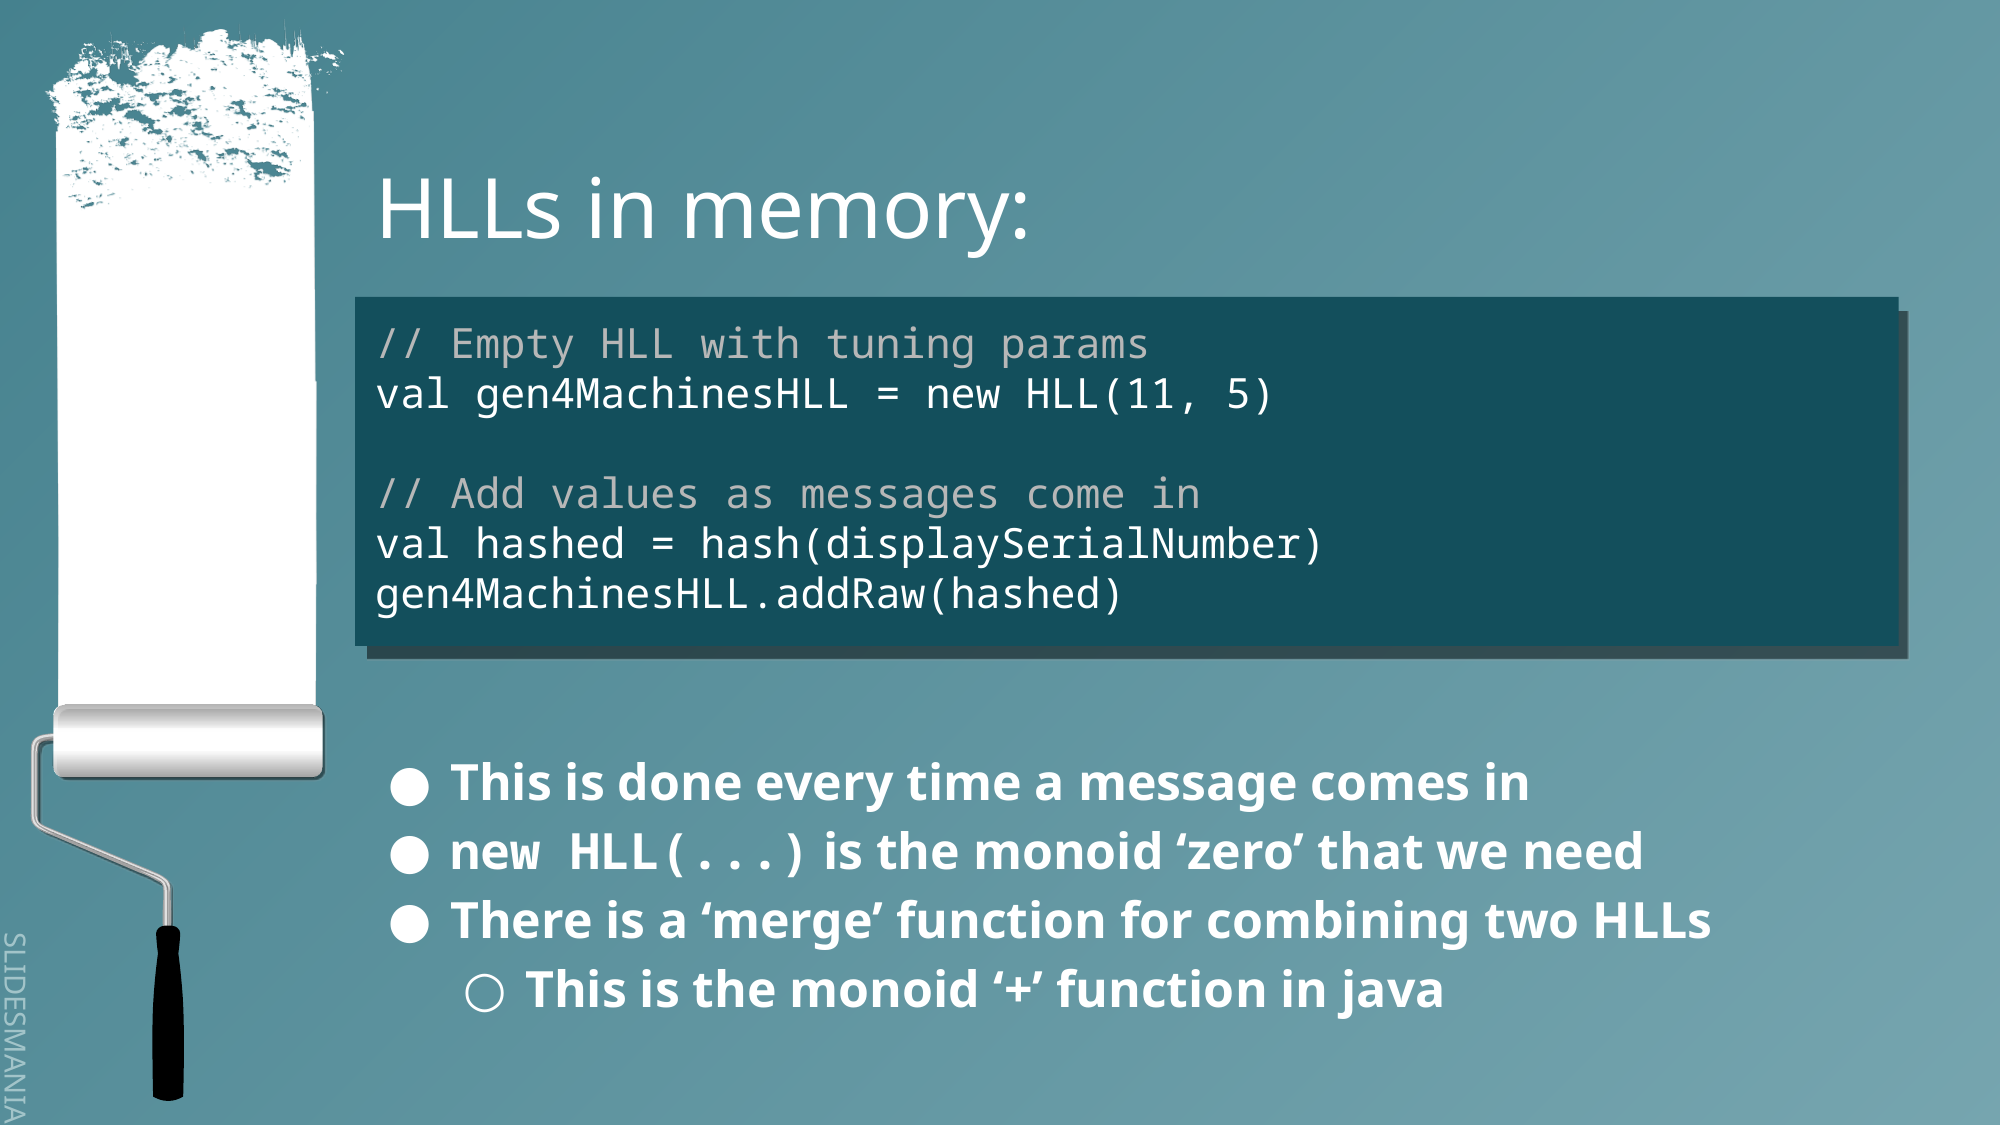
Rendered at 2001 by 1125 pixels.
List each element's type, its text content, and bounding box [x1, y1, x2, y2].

list This is done every time a message comes in new HLL(...) is the monoid ‘zero’ that we need There is a ‘merge’ function for combining two HLLs This is the monoid ‘+’ function in java [355, 721, 1910, 1089]
title // Empty HLL with tuning params val gen4MachinesHLL = new HLL(11, 5) // Add values as messages come in val hashed = hash(displaySerialNumber) gen4MachinesHLL.addRaw(hashed) [355, 296, 1899, 646]
picture [44, 18, 345, 771]
picture [44, 741, 53, 771]
title HLLs in memory: [355, 134, 1899, 261]
